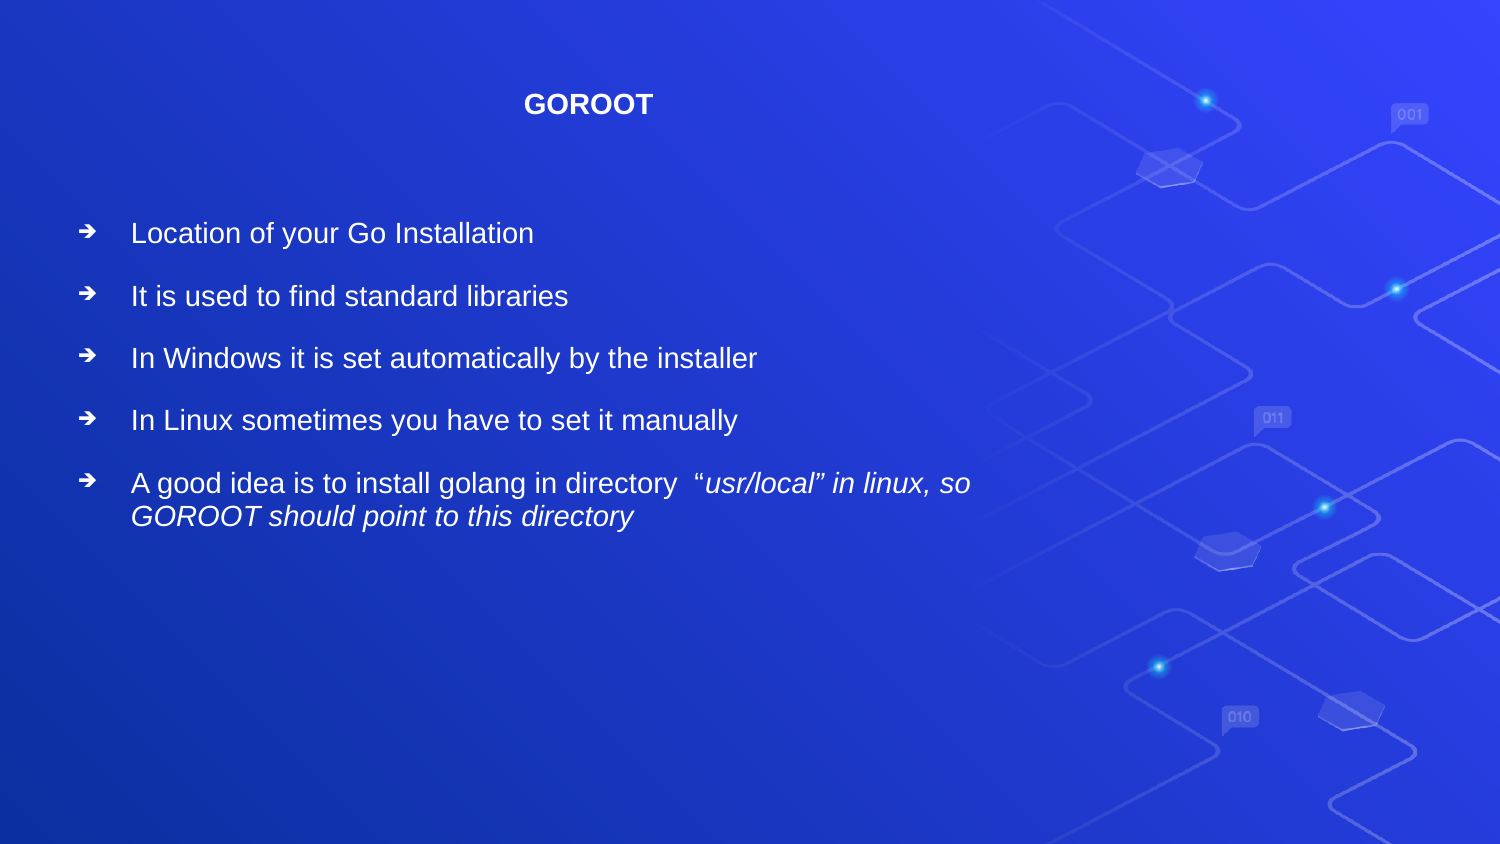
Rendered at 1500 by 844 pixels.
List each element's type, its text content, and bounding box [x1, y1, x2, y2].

picture [0, 0, 1500, 844]
title GOROOT [95, 33, 1082, 175]
list Location of your Go Installation It is used to find standard libraries In Windows it is set automatically by the installer In Linux sometimes you have to set it manually A good idea is to install golang in directory “usr/local” in linux, so GOROOT should point to this directory [60, 217, 1105, 736]
